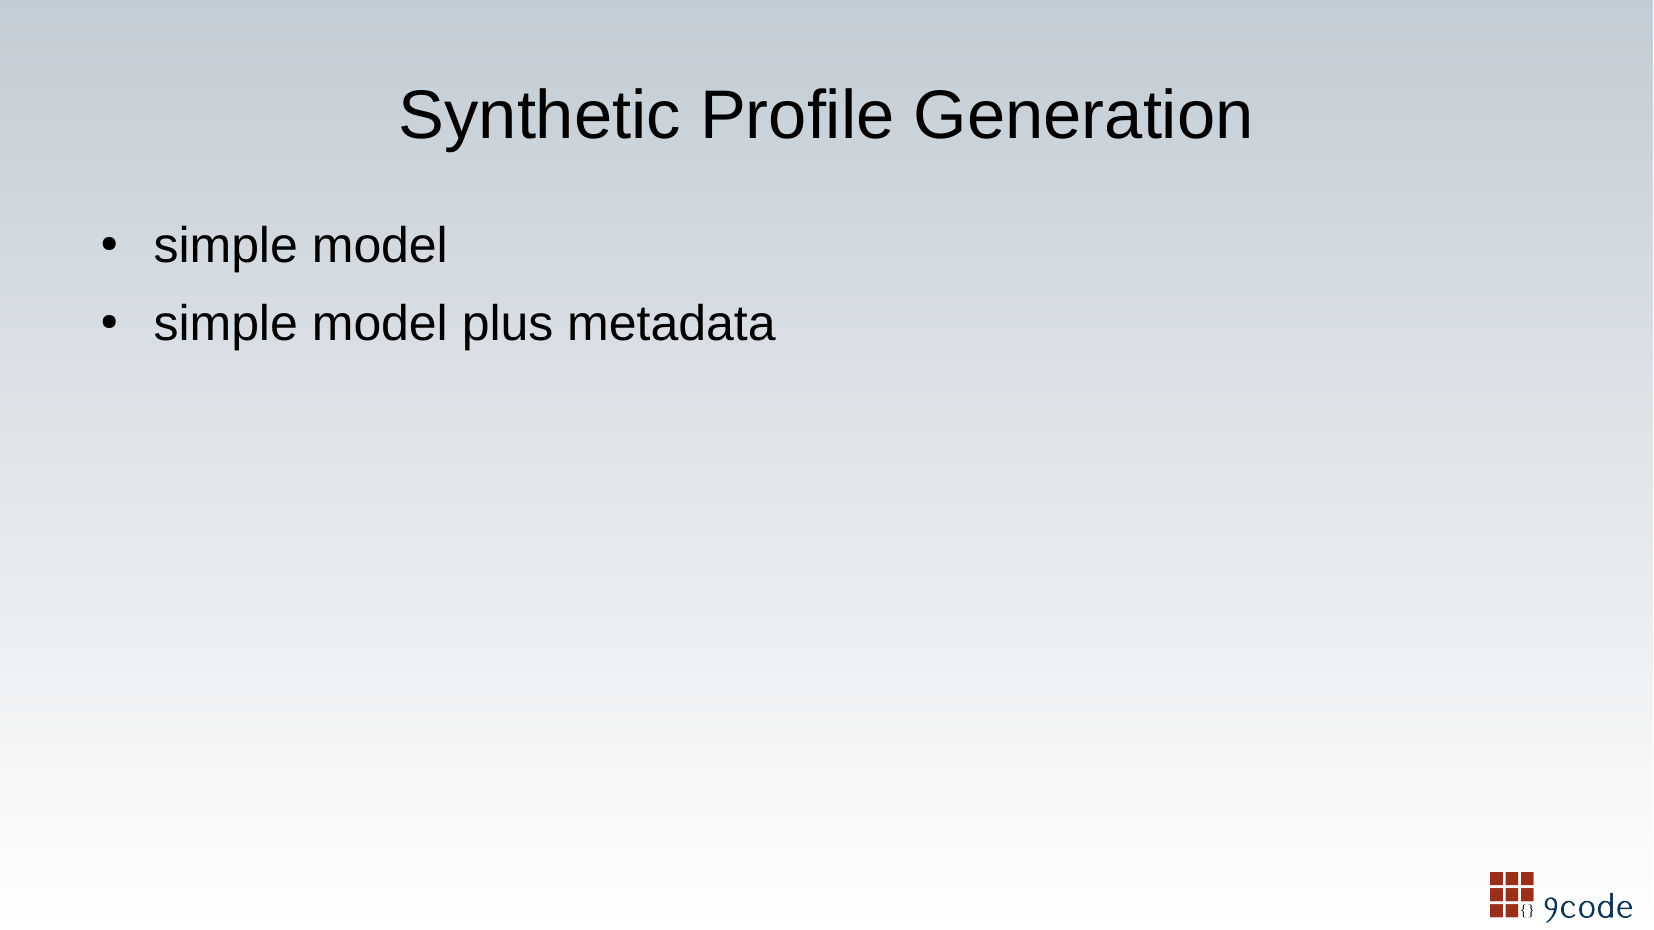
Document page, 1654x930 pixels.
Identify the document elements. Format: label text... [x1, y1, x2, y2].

picture [1490, 872, 1641, 923]
title Synthetic Profile Generation [82, 36, 1571, 193]
list simple model simple model plus metadata [82, 217, 1571, 757]
